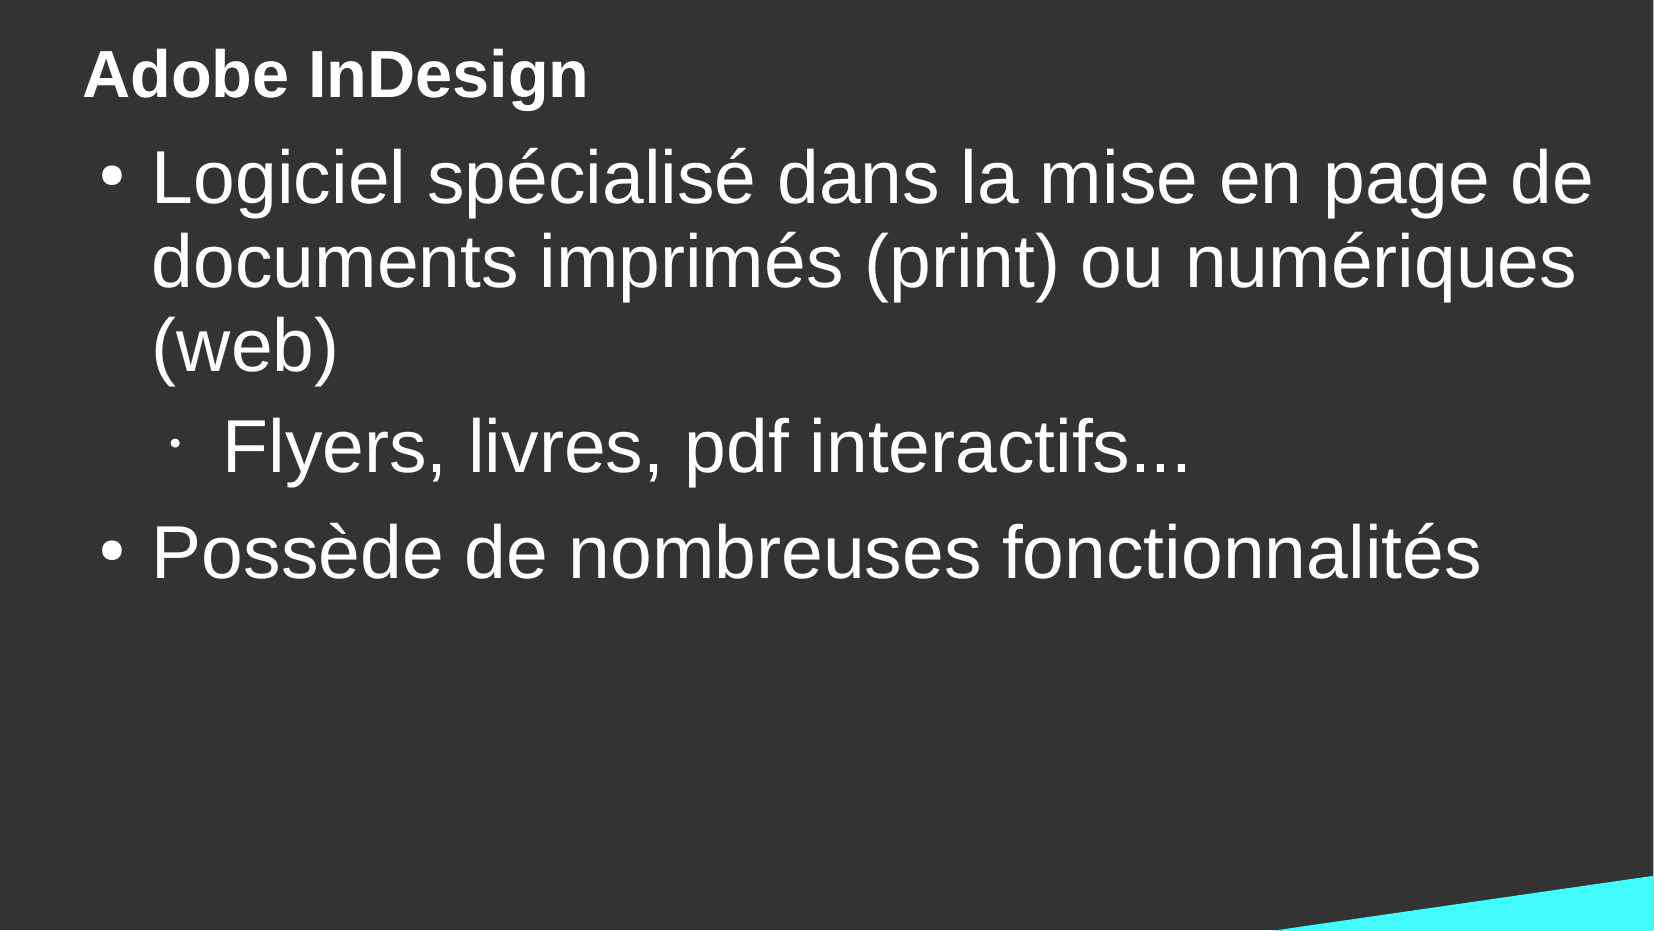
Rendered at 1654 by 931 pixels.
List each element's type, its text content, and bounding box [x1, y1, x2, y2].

text_box [1271, 875, 1654, 931]
title Adobe InDesign [82, 37, 1571, 122]
list Logiciel spécialisé dans la mise en page de documents imprimés (print) ou numériques (web) Flyers, livres, pdf interactifs... Possède de nombreuses fonctionnalités [80, 135, 1620, 777]
